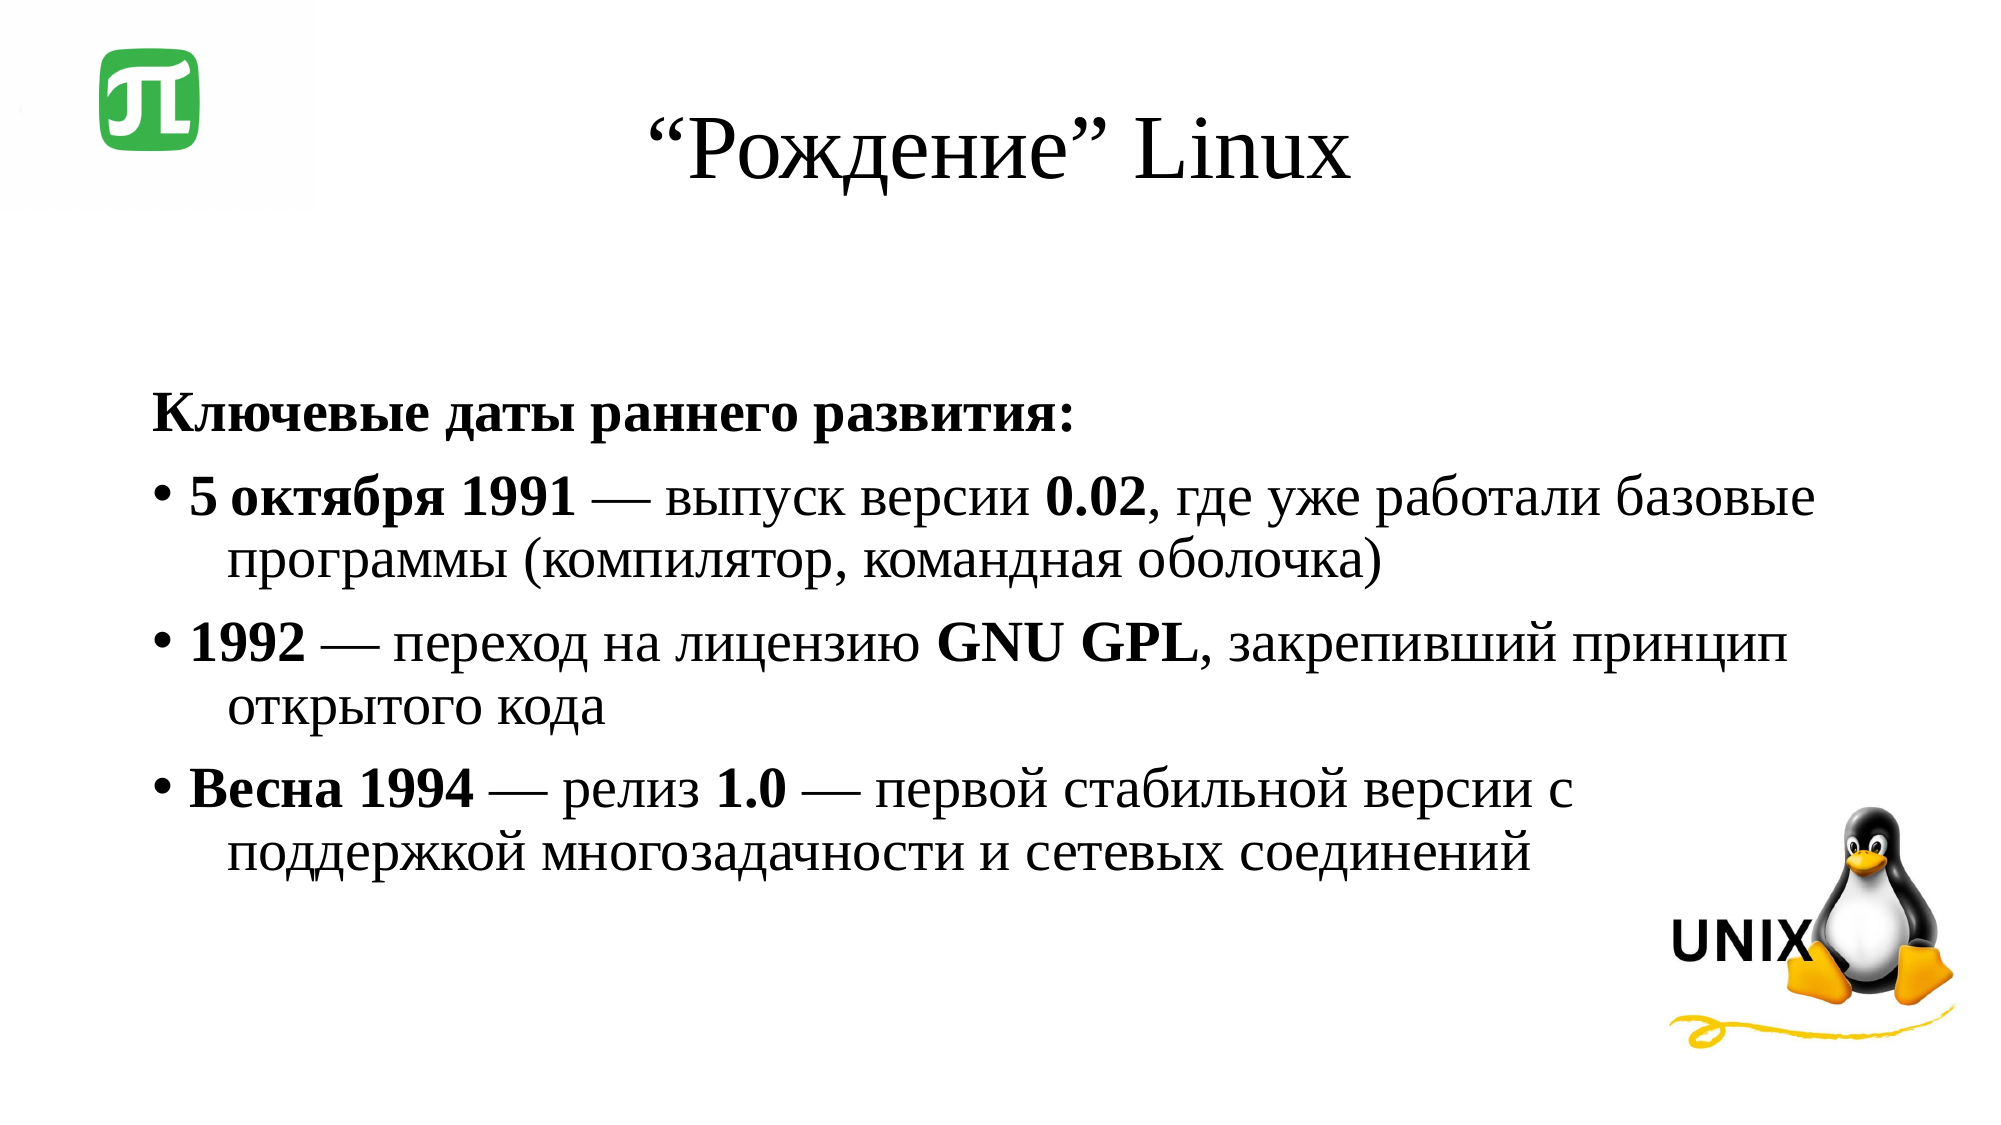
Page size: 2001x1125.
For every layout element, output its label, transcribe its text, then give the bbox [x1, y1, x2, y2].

picture [1658, 765, 1969, 1085]
list Ключевые даты раннего развития: 5 октября 1991 — выпуск версии 0.02, где уже работали базовые программы (компилятор, командная оболочка) 1992 — переход на лицензию GNU GPL, закрепивший принцип открытого кода Весна 1994 — релиз 1.0 — первой стабильной версии с поддержкой многозадачности и сетевых соединений [137, 282, 1863, 1034]
picture [0, 0, 315, 211]
title “Рождение” Linux [137, 40, 1863, 258]
